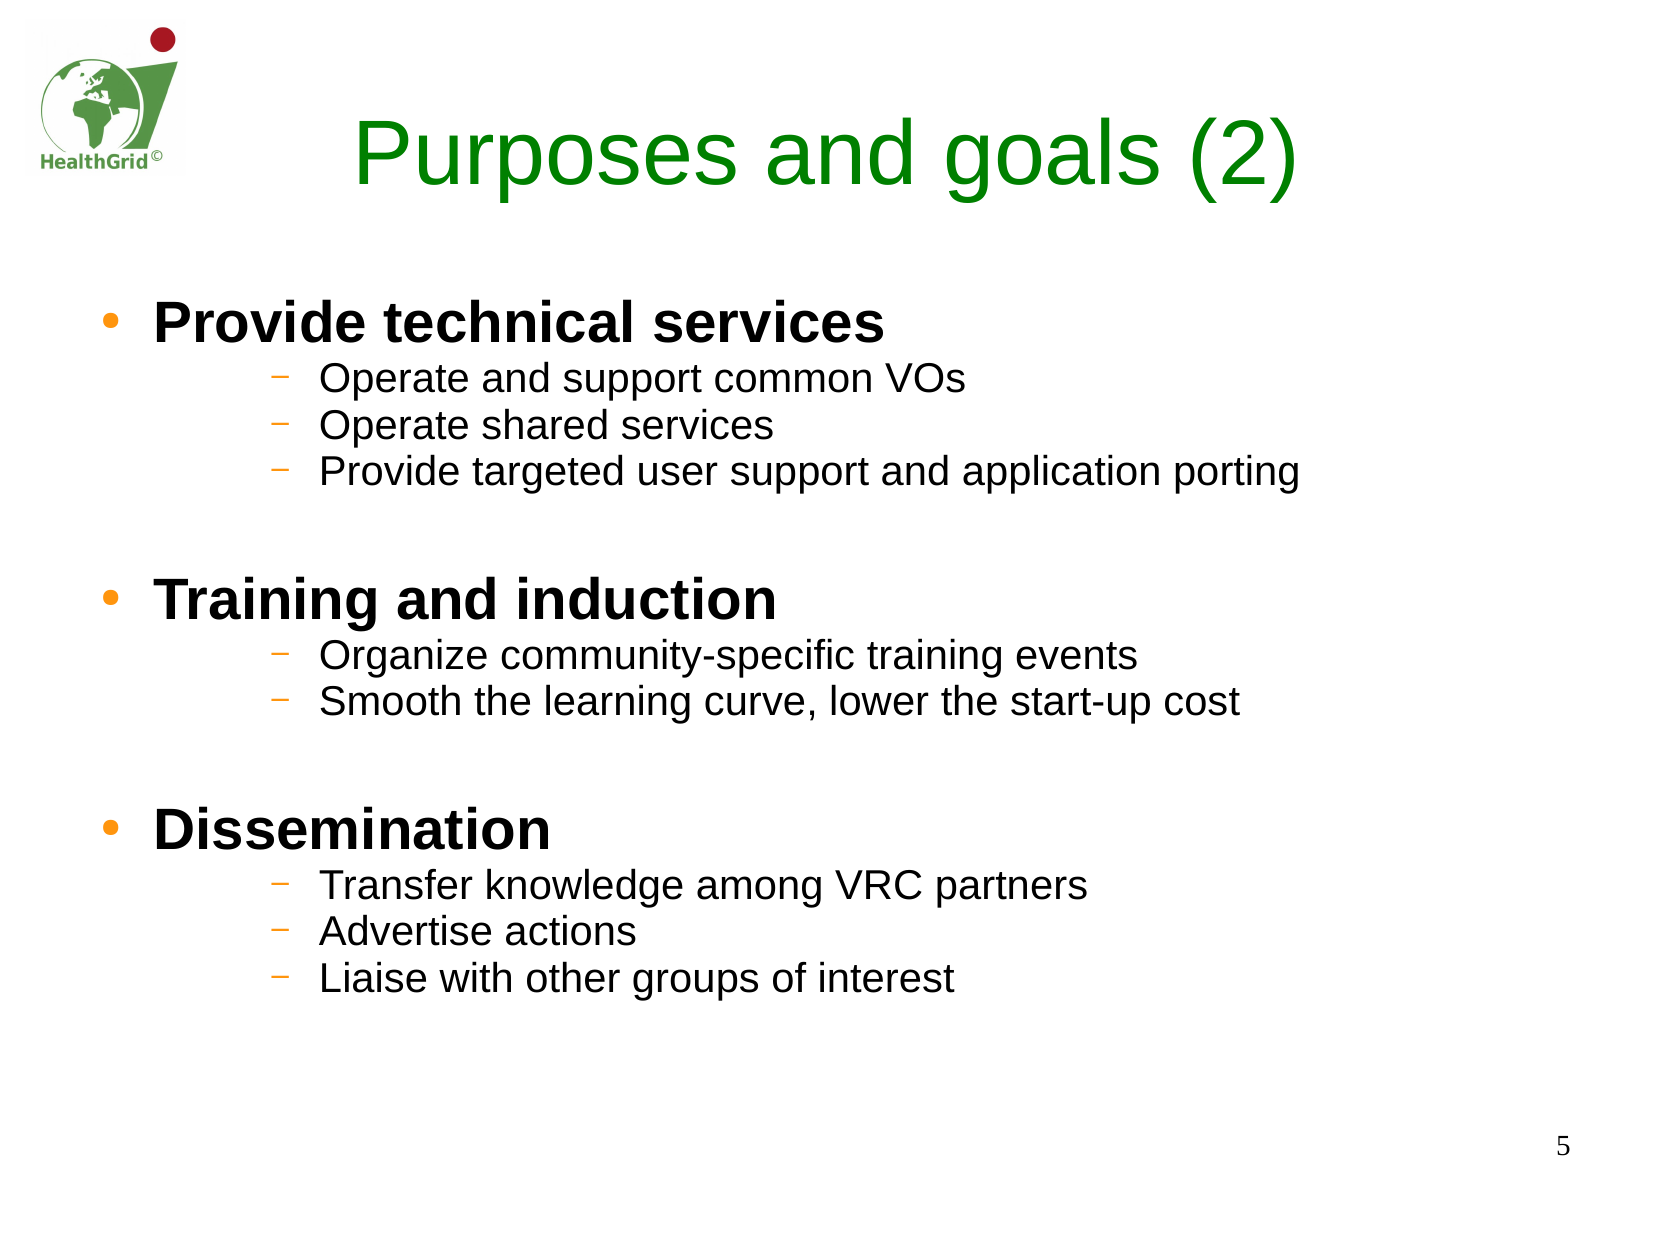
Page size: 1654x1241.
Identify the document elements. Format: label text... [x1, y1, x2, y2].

picture [25, 19, 186, 176]
title Purposes and goals (2) [82, 56, 1571, 250]
list Provide technical services Operate and support common VOs Operate shared services Provide targeted user support and application porting Training and induction Organize community-specific training events Smooth the learning curve, lower the start-up cost Dissemination Transfer knowledge among VRC partners Advertise actions Liaise with other groups of interest [82, 290, 1571, 1094]
